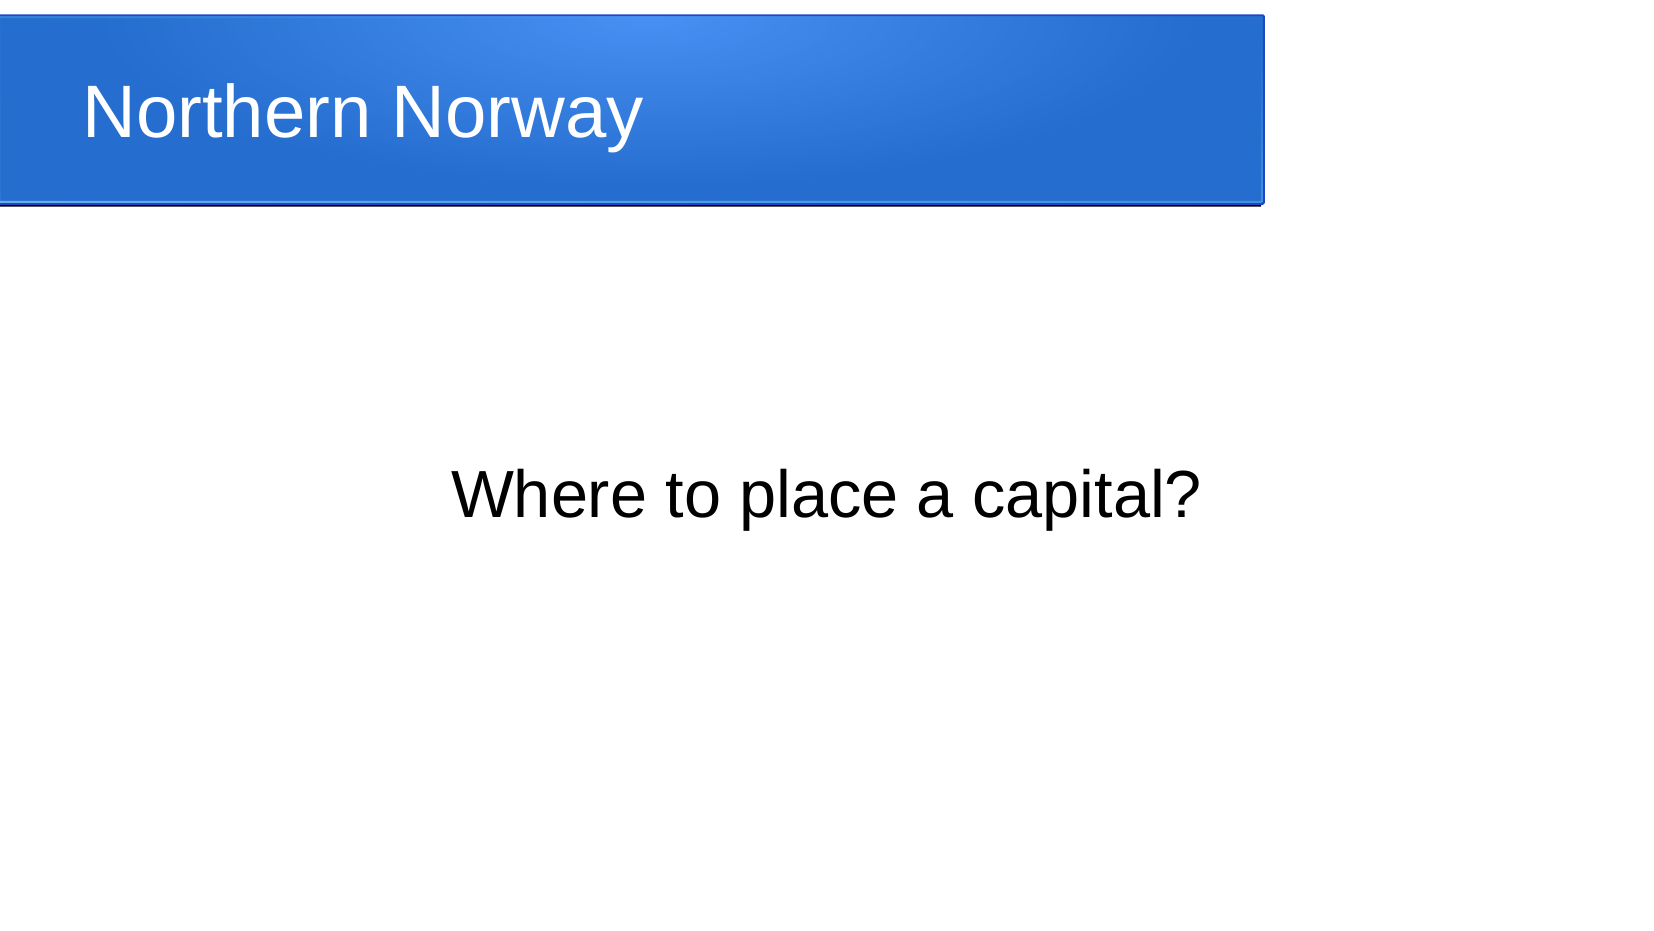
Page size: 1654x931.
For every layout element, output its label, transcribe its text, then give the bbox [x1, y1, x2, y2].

subtitle Where to place a capital? [82, 224, 1571, 764]
title Northern Norway [82, 35, 1235, 189]
